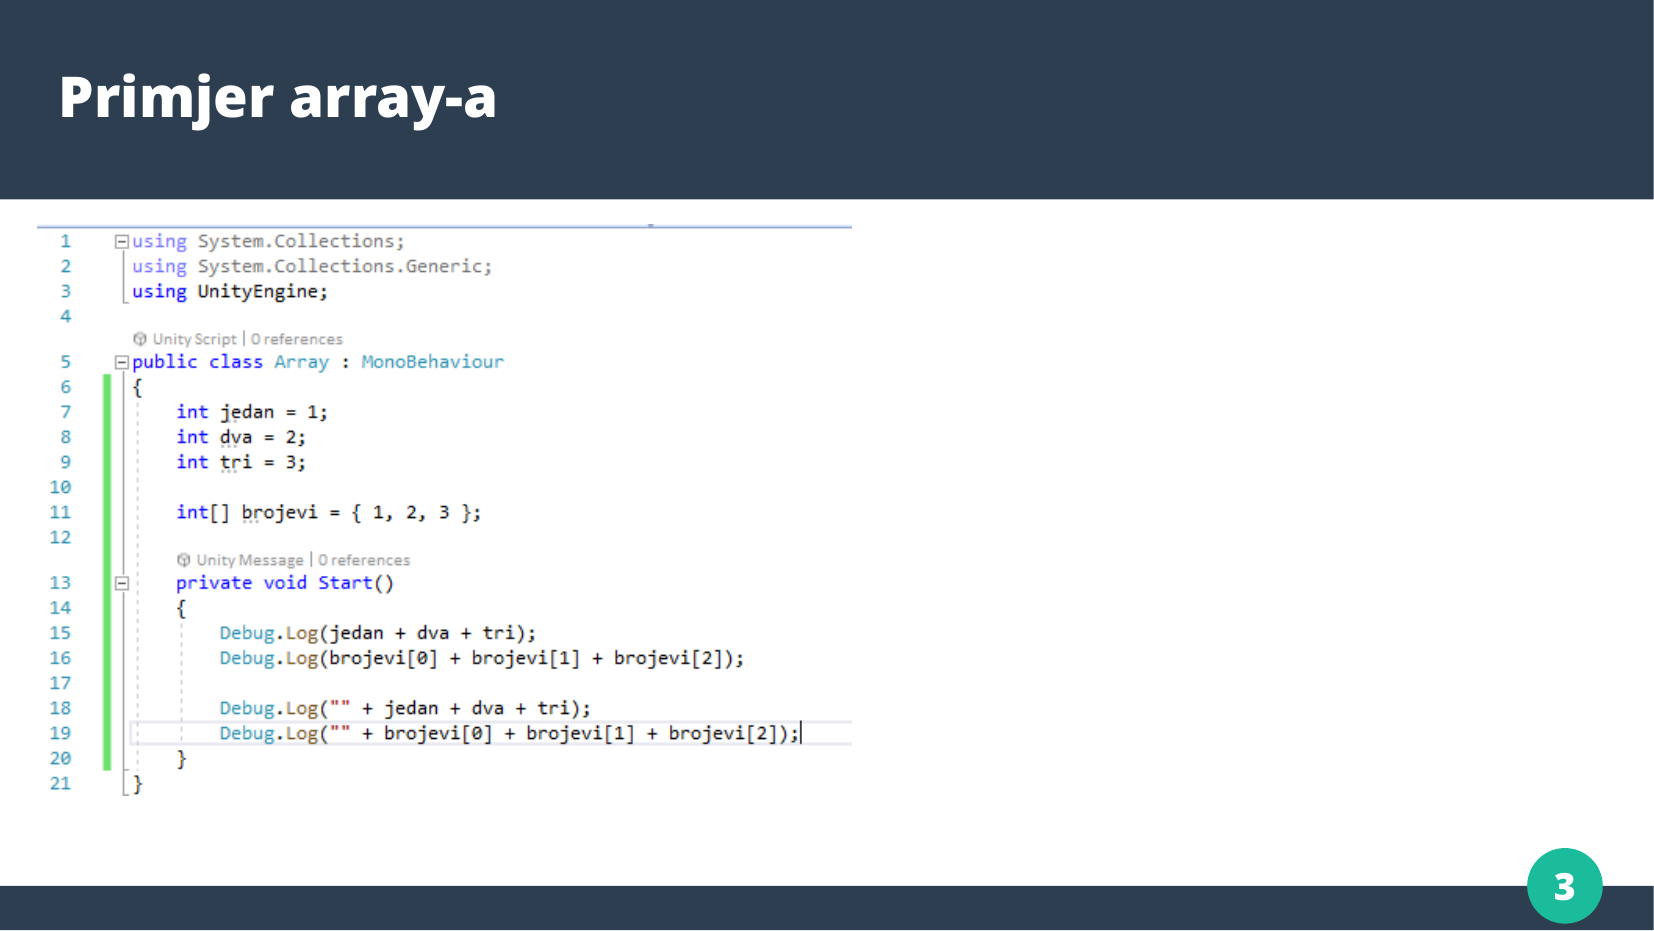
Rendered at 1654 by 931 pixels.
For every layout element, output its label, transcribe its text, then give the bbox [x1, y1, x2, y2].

picture [37, 224, 852, 796]
title Primjer array-a [59, 37, 1595, 155]
